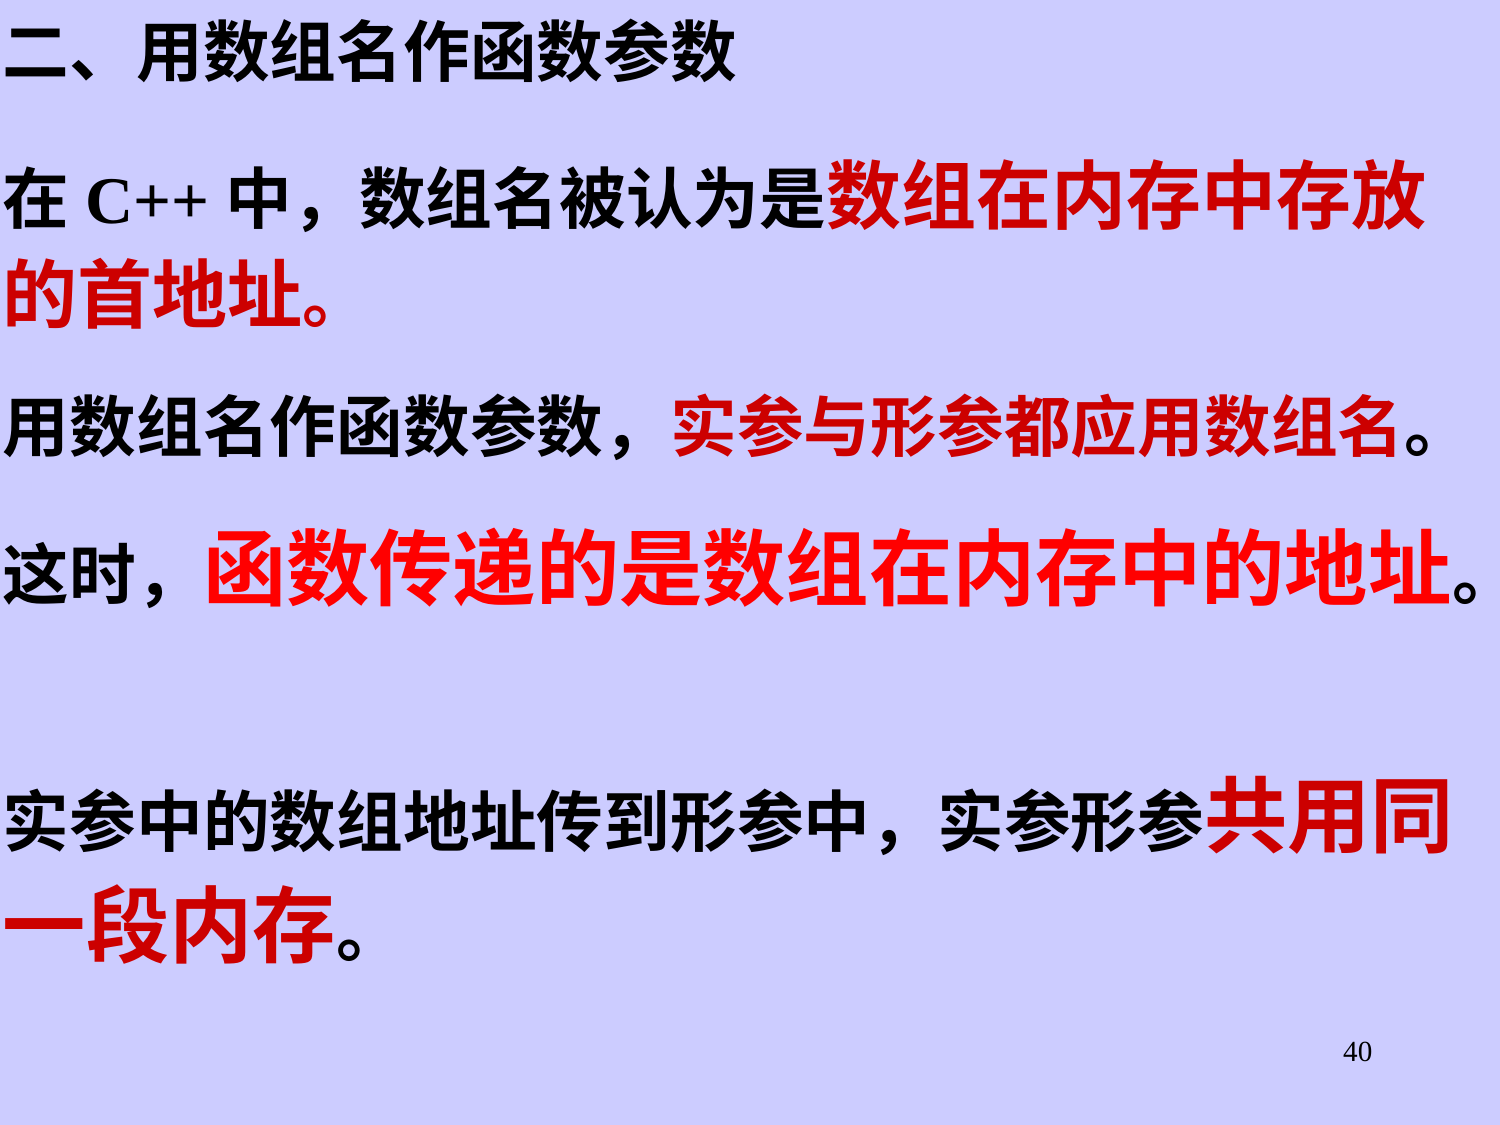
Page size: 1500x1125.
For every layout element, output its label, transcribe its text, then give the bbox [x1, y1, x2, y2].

text_box 实参中的数组地址传到形参中，实参形参共用同一段内存。 [0, 751, 1500, 976]
text_box 用数组名作函数参数，实参与形参都应用数组名。 这时，函数传递的是数组在内存中的地址。 [0, 375, 1500, 619]
text_box <编号> [1074, 1025, 1388, 1101]
text_box 二、用数组名作函数参数 [0, 0, 1463, 92]
text_box 在C++中，数组名被认为是数组在内存中存放的首地址。 [0, 137, 1500, 340]
